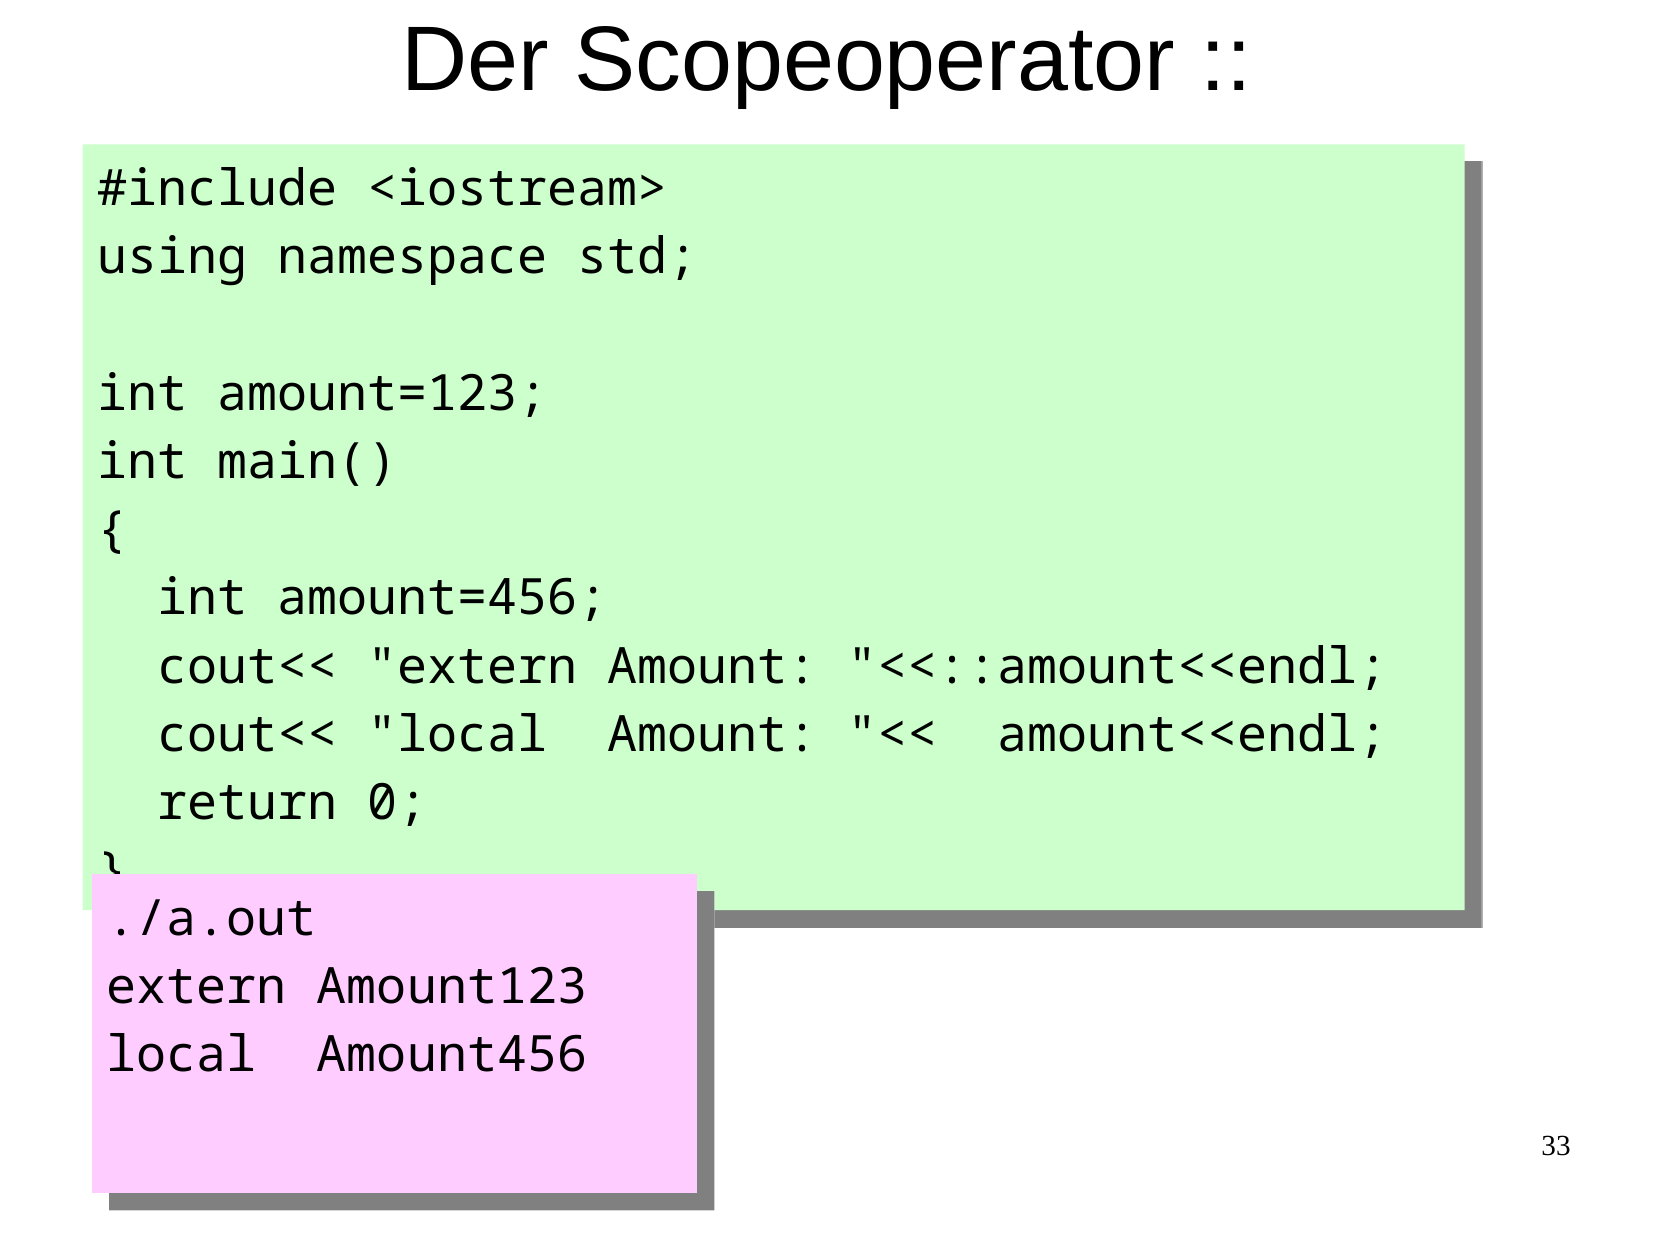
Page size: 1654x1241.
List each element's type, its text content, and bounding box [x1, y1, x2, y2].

text_box #include <iostream> using namespace std; int amount=123; int main() { int amount=456; cout<< "extern Amount: "<<::amount<<endl; cout<< "local Amount: "<< amount<<endl; return 0; } [82, 144, 1465, 821]
text_box ./a.out extern Amount123 local Amount456 [92, 874, 697, 1193]
title Der Scopeoperator :: [82, 0, 1571, 162]
